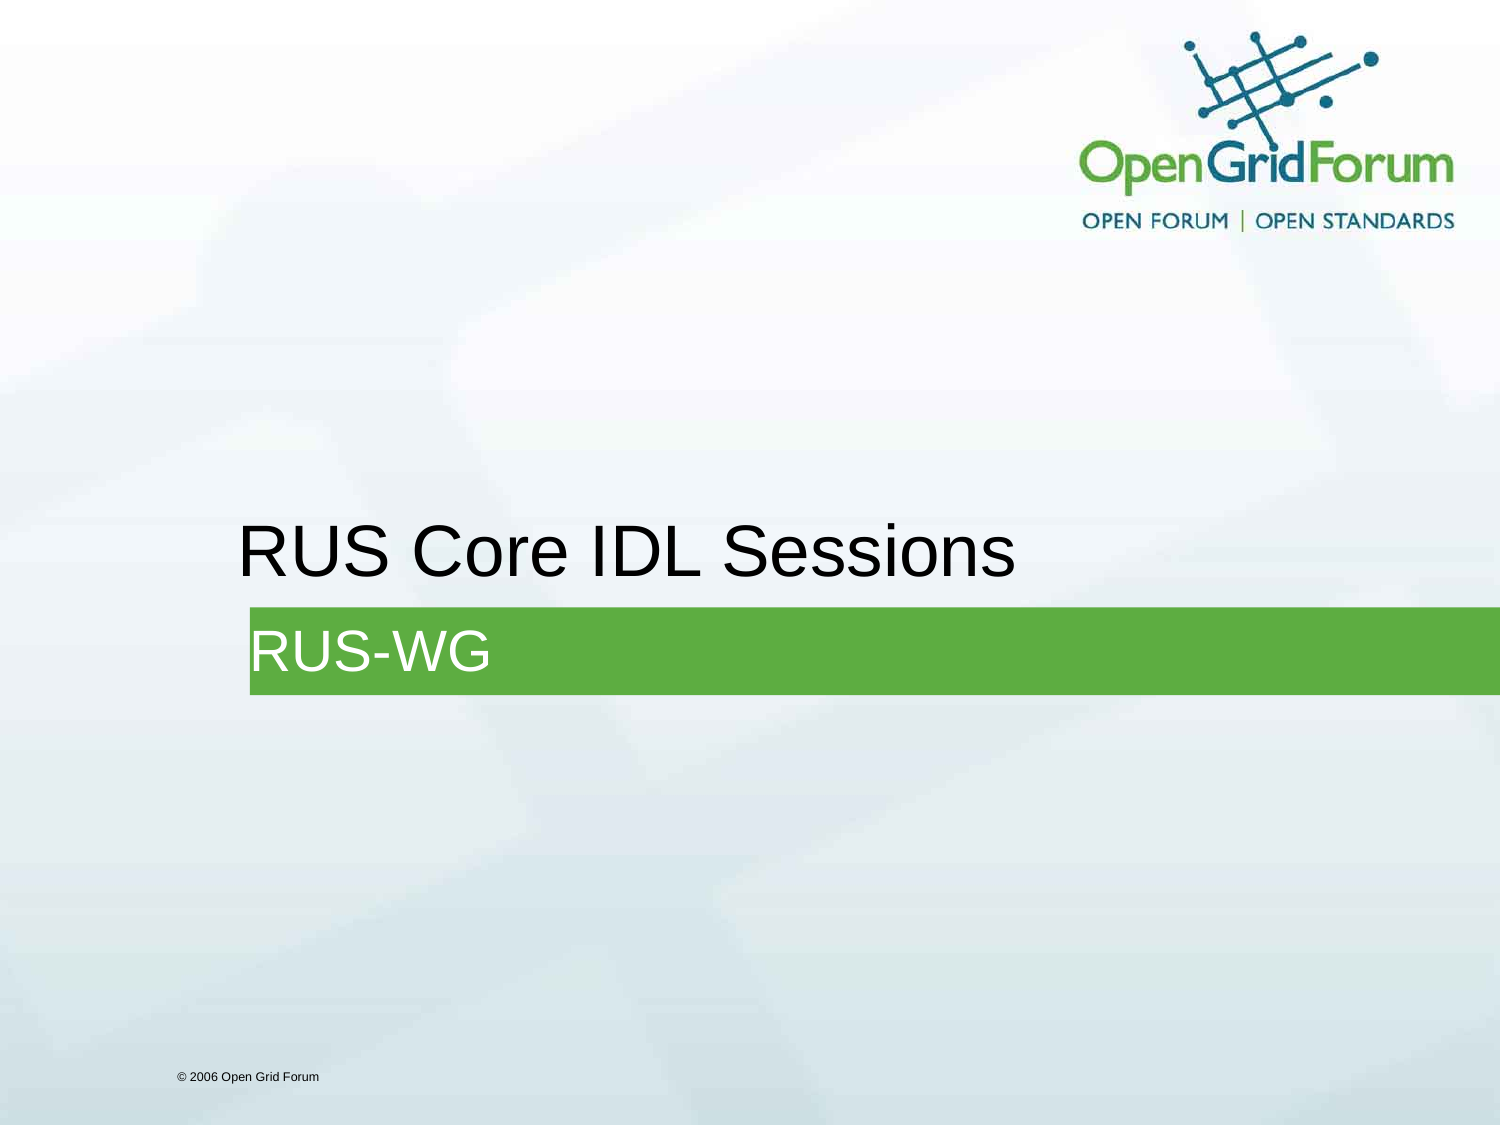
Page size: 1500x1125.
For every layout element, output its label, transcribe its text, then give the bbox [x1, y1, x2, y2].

subtitle RUS-WG [249, 607, 1500, 696]
title RUS Core IDL Sessions [237, 457, 1500, 645]
picture [0, 0, 1500, 1125]
